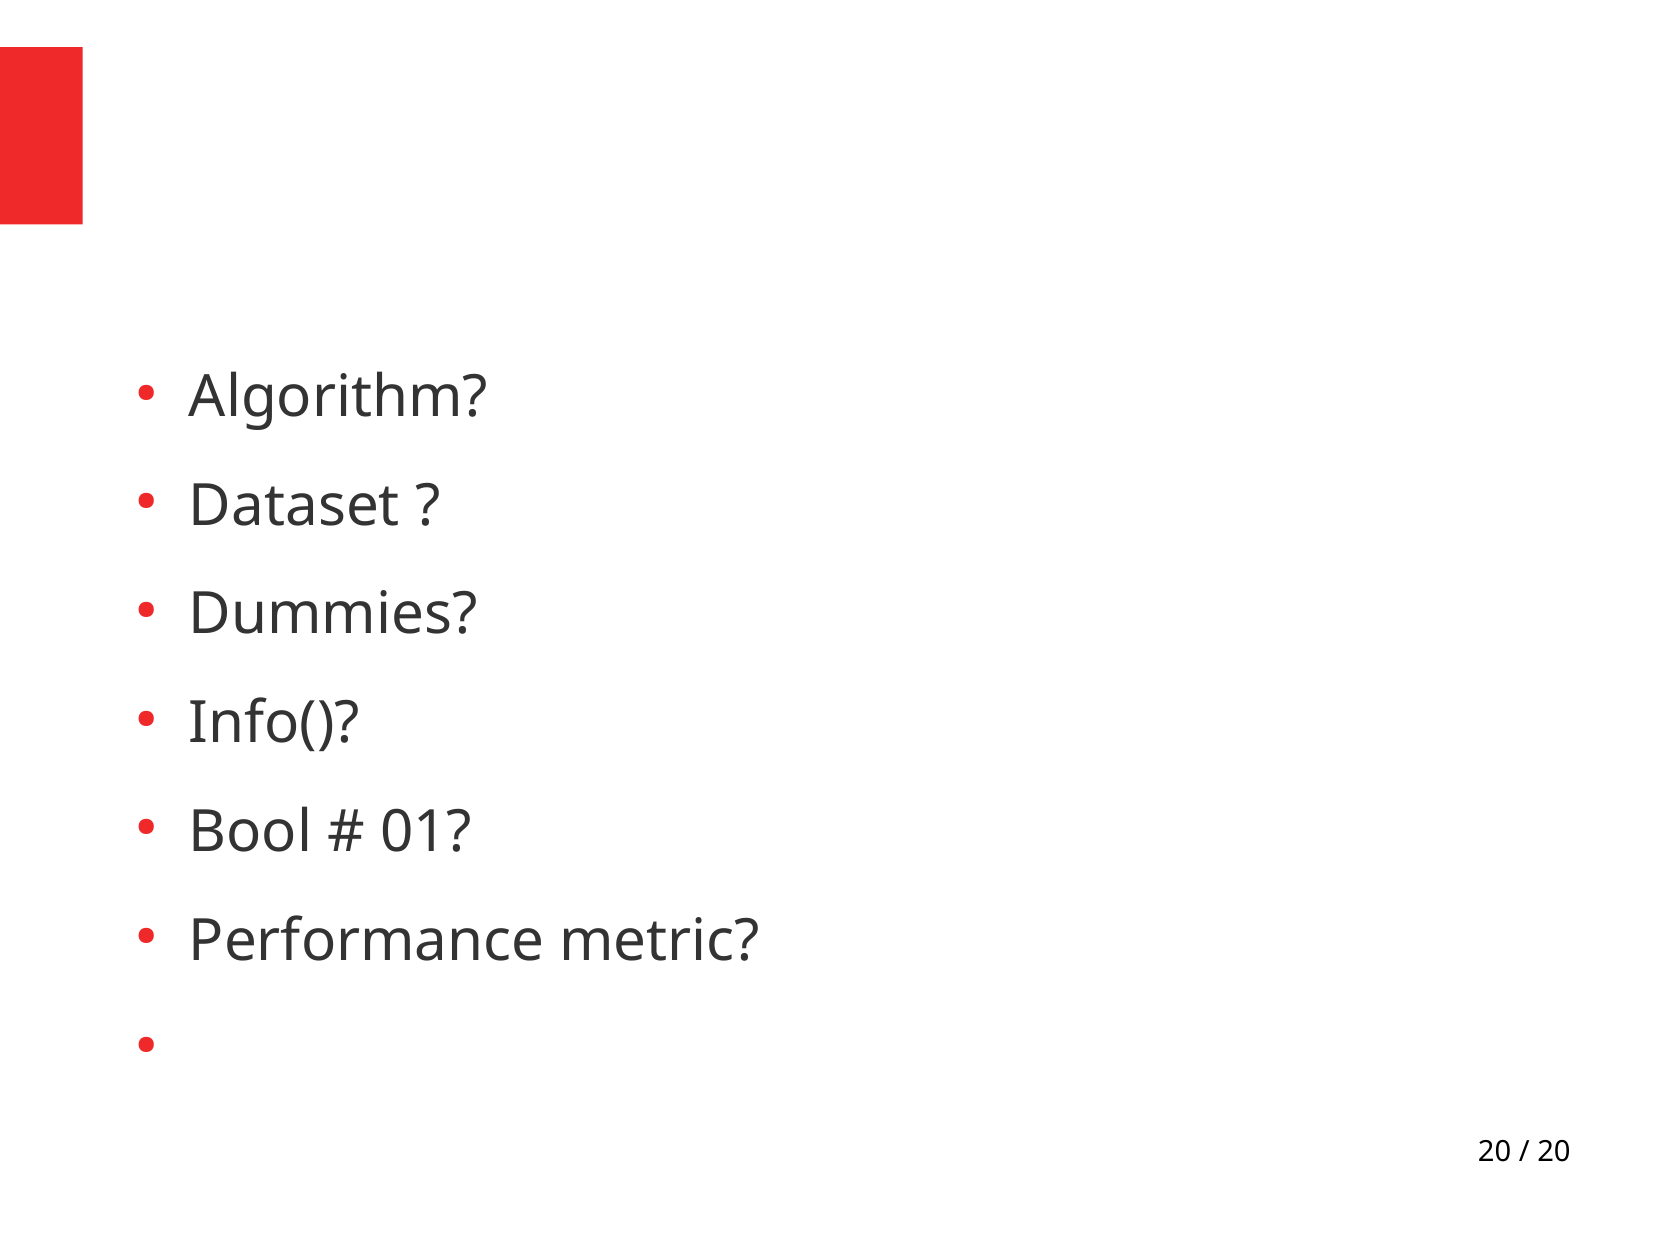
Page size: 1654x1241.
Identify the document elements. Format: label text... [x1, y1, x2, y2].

list Algorithm? Dataset ? Dummies? Info()? Bool # 01? Performance metric? [118, 354, 1536, 1074]
